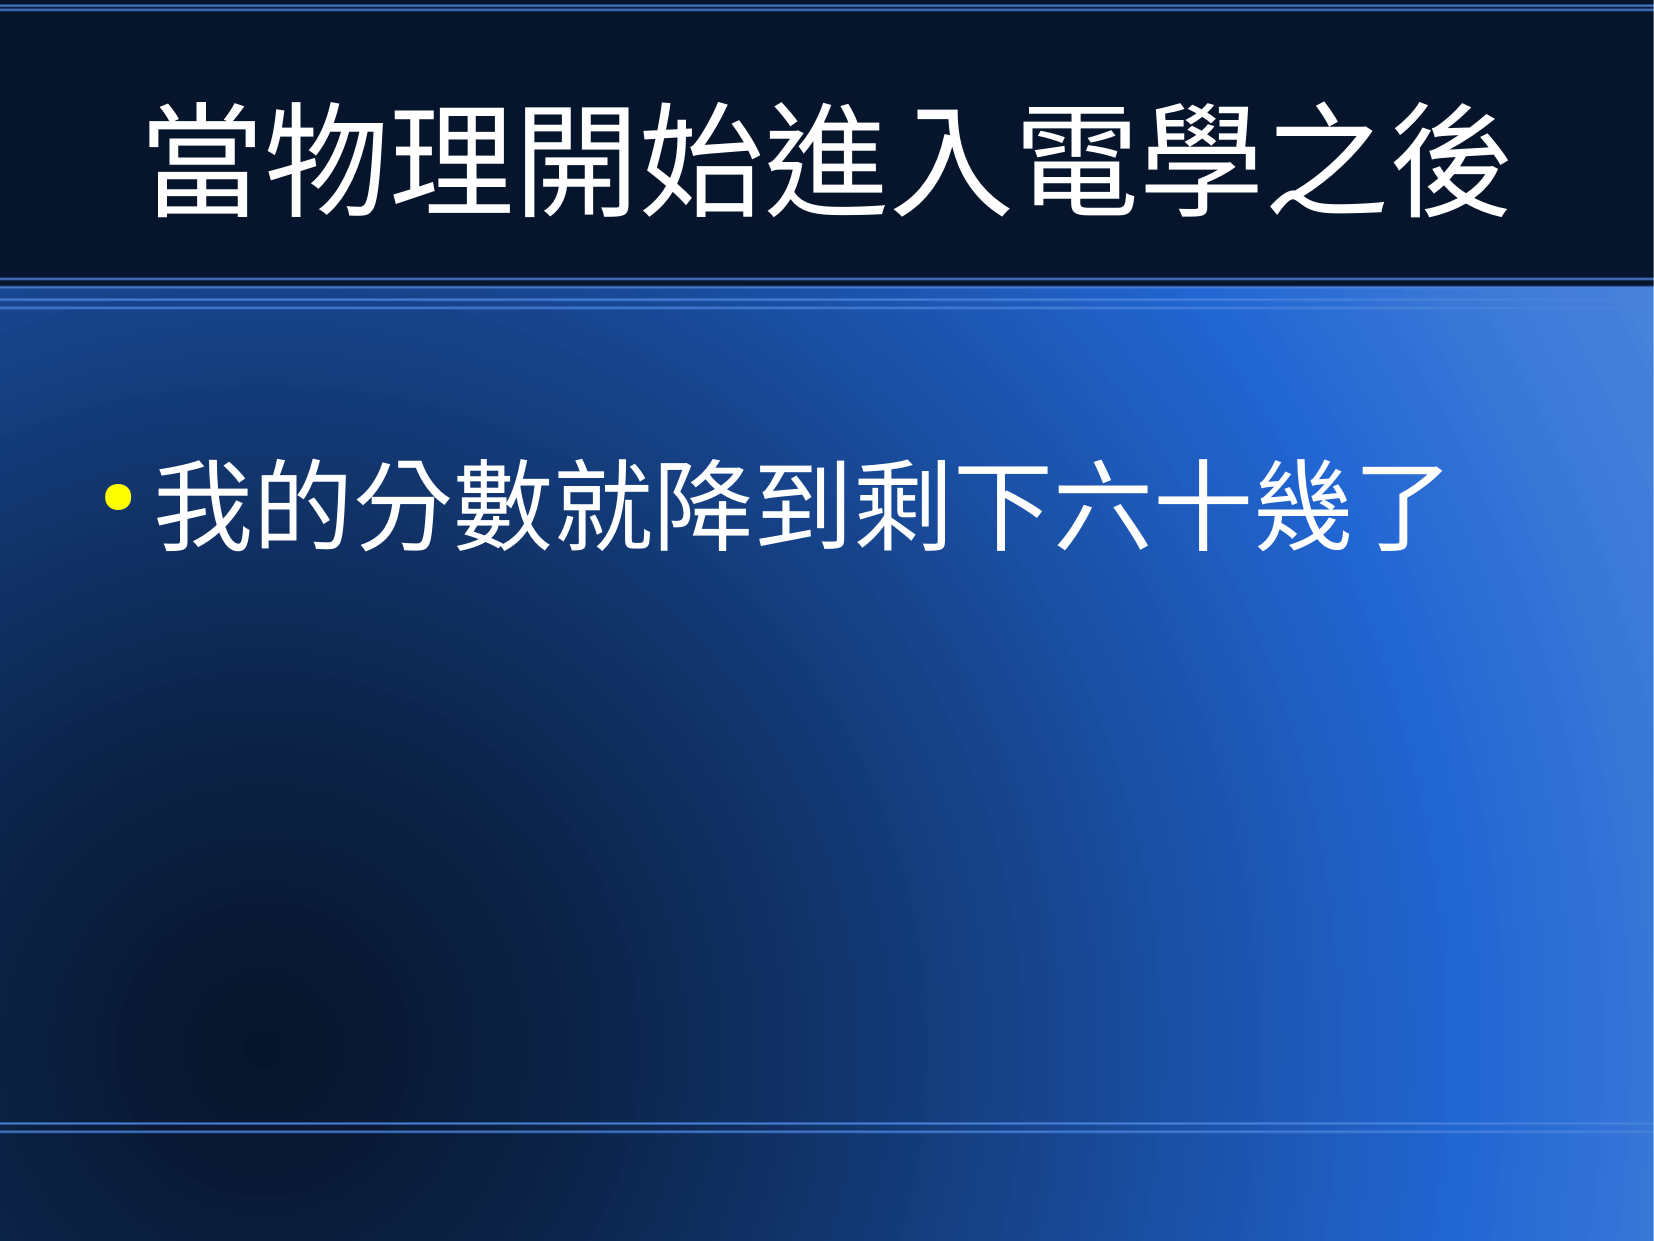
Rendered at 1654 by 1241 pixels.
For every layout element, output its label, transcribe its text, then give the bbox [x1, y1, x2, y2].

picture [0, 0, 1654, 1241]
title 當物理開始進入電學之後 [82, 49, 1571, 257]
list 我的分數就降到剩下六十幾了 [82, 355, 1571, 1241]
